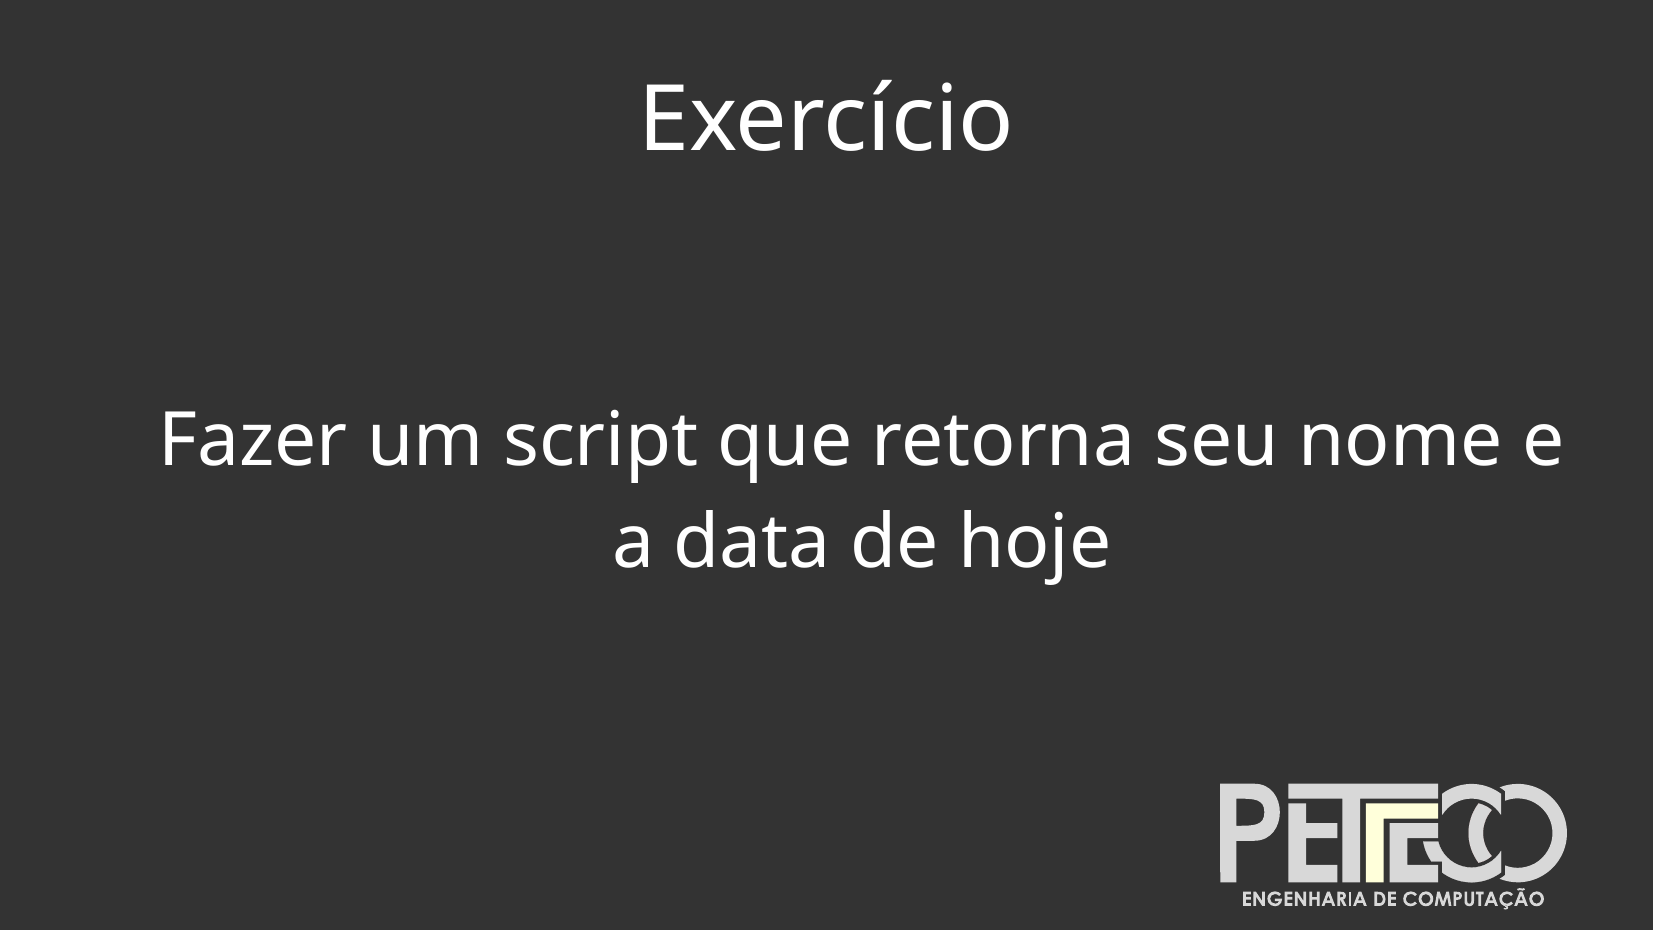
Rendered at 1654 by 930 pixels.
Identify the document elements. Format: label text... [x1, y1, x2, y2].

list Fazer um script que retorna seu nome e a data de hoje [82, 217, 1571, 757]
title Exercício [82, 37, 1571, 193]
